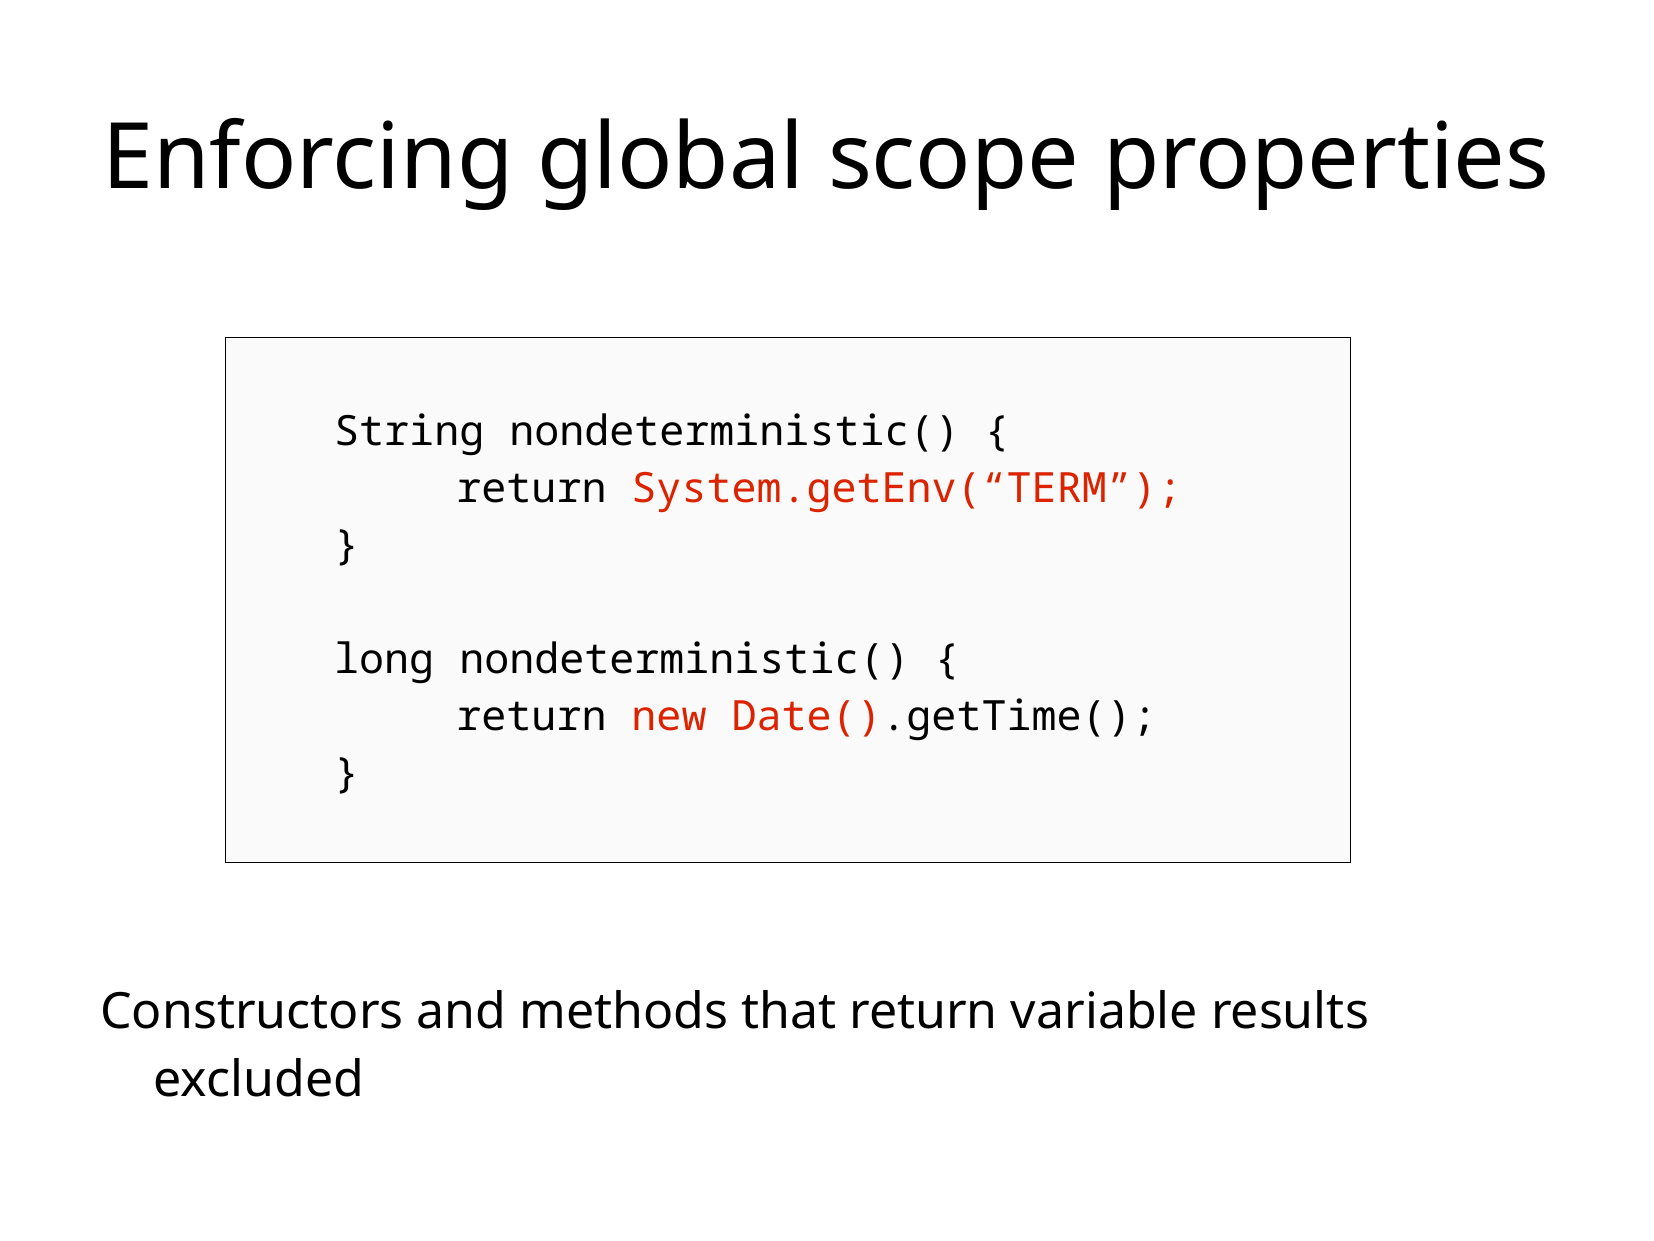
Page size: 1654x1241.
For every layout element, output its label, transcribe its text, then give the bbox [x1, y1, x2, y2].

list Constructors and methods that return variable results excluded [82, 975, 1571, 1094]
title Enforcing global scope properties [82, 56, 1571, 250]
text_box String nondeterministic() { return System.getEnv(“TERM”); } long nondeterministic() { return new Date().getTime(); } [225, 337, 1351, 863]
